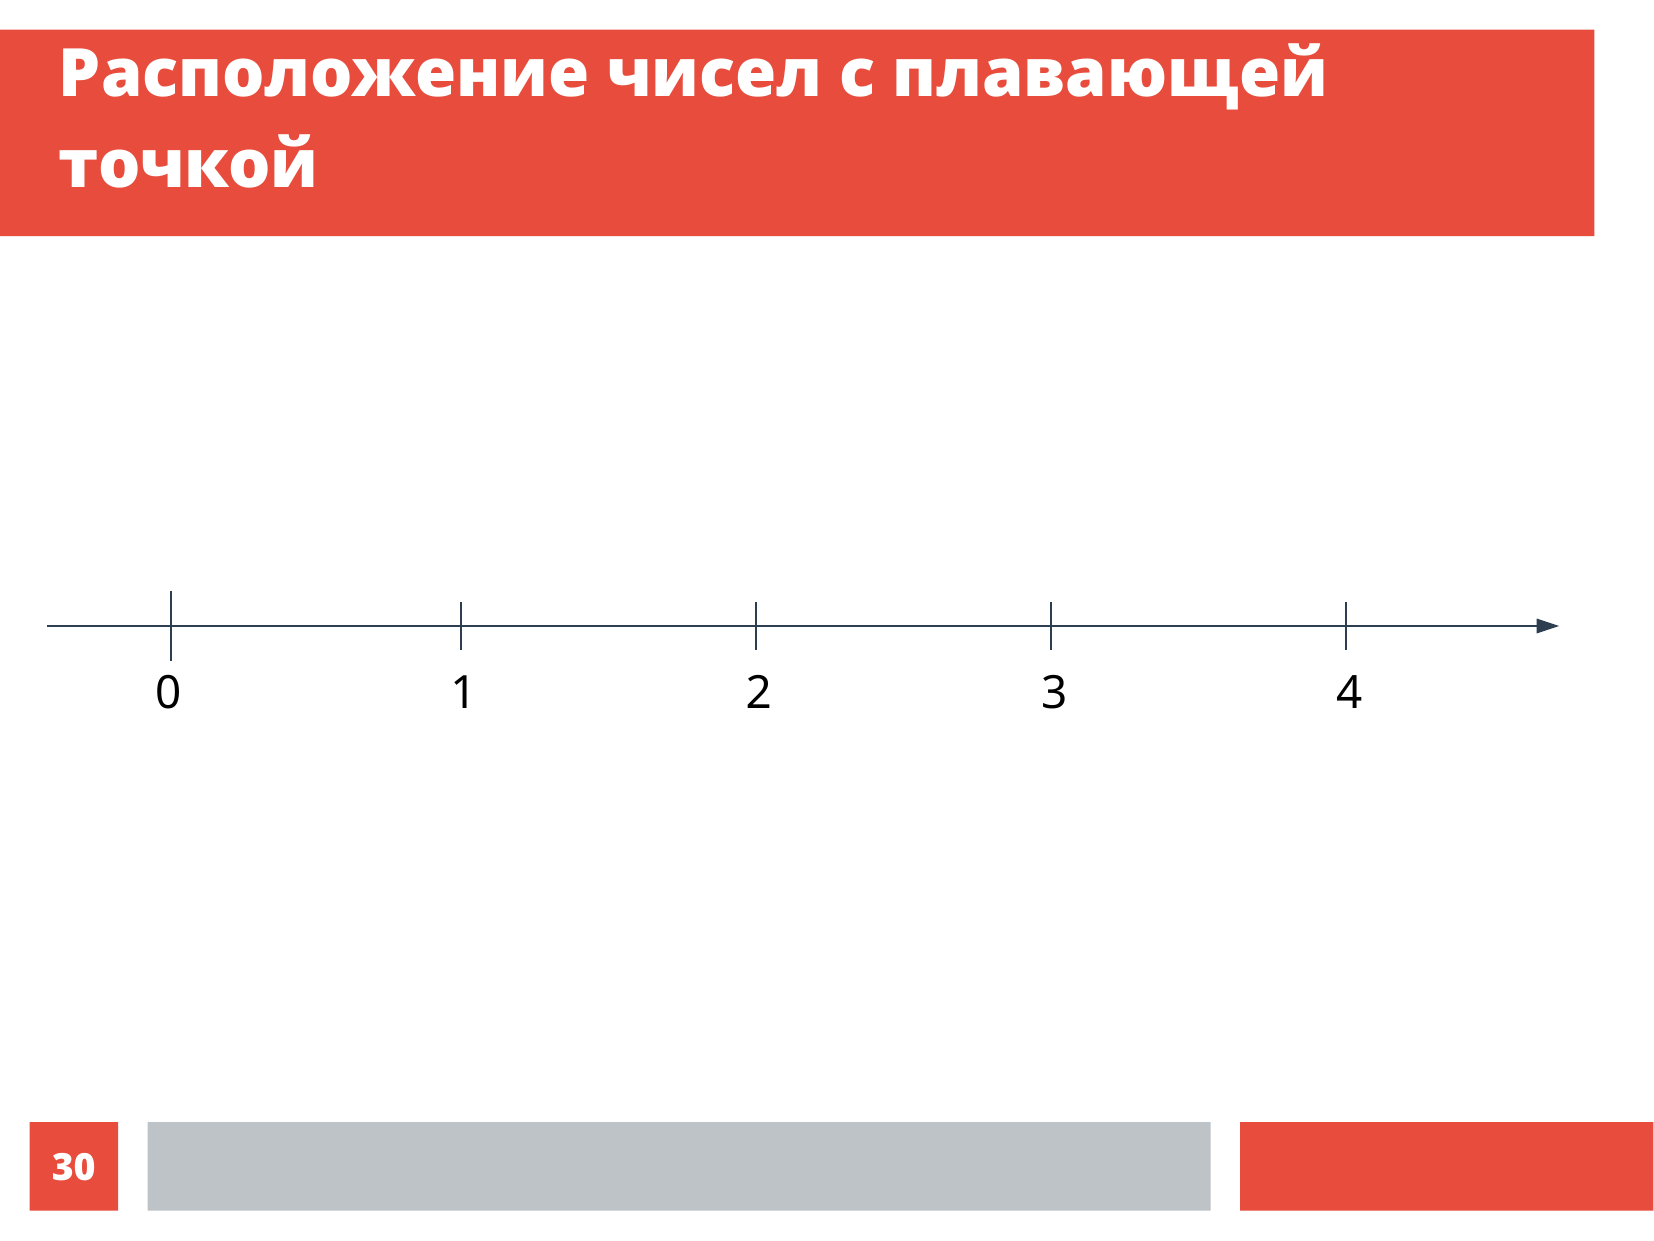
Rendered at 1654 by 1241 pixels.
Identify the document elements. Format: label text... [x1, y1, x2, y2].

text_box 1 [437, 661, 491, 721]
text_box 2 [732, 661, 786, 721]
text_box 0 [141, 661, 195, 721]
text_box 4 [1322, 661, 1376, 721]
text_box 3 [1027, 661, 1081, 721]
title Расположение чисел с плавающей точкой [59, 59, 1595, 207]
